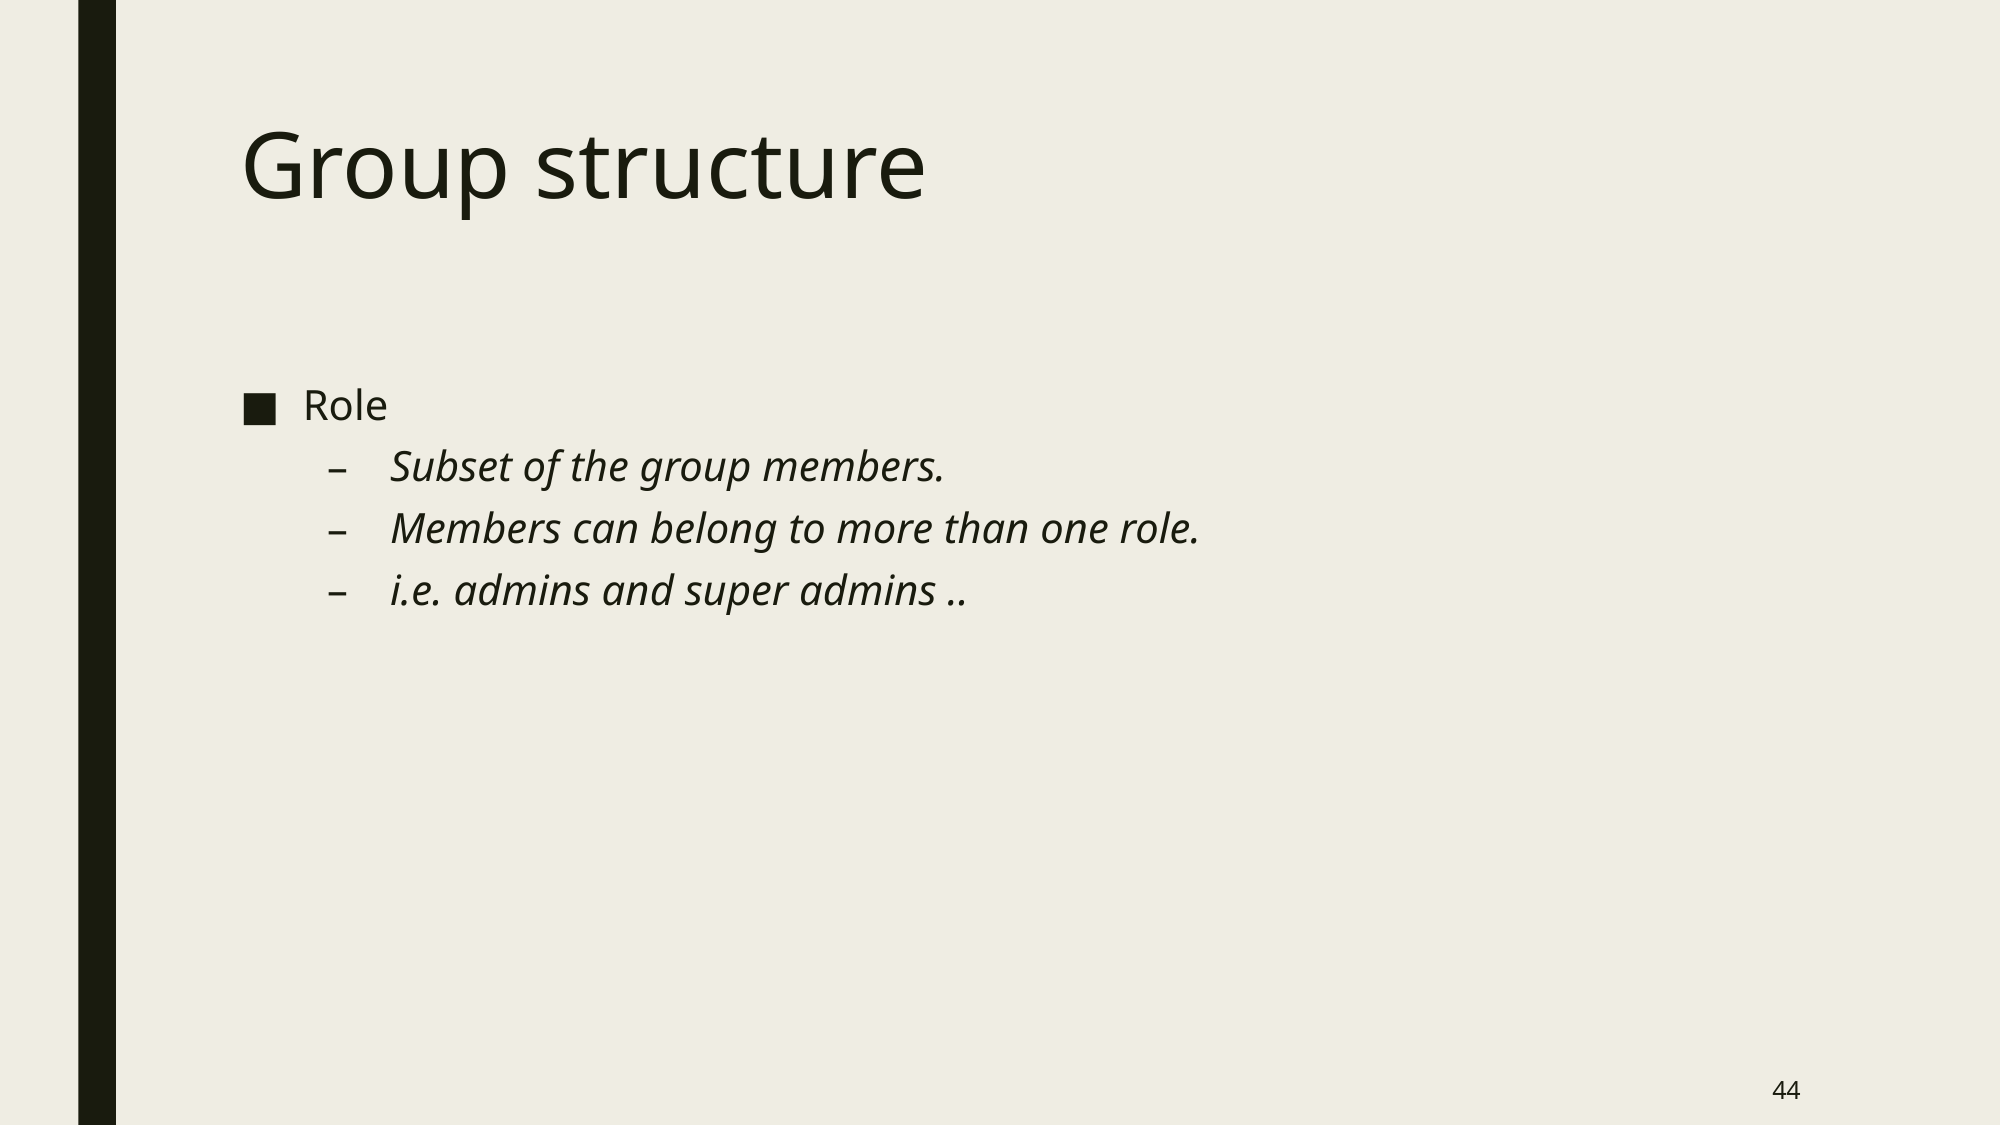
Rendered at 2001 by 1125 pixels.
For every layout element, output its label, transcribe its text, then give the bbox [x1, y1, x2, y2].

slide_number <number> [1553, 1058, 1816, 1125]
title Group structure [225, 112, 1800, 357]
list Role Subset of the group members. Members can belong to more than one role. i.e. admins and super admins .. [225, 375, 1800, 963]
